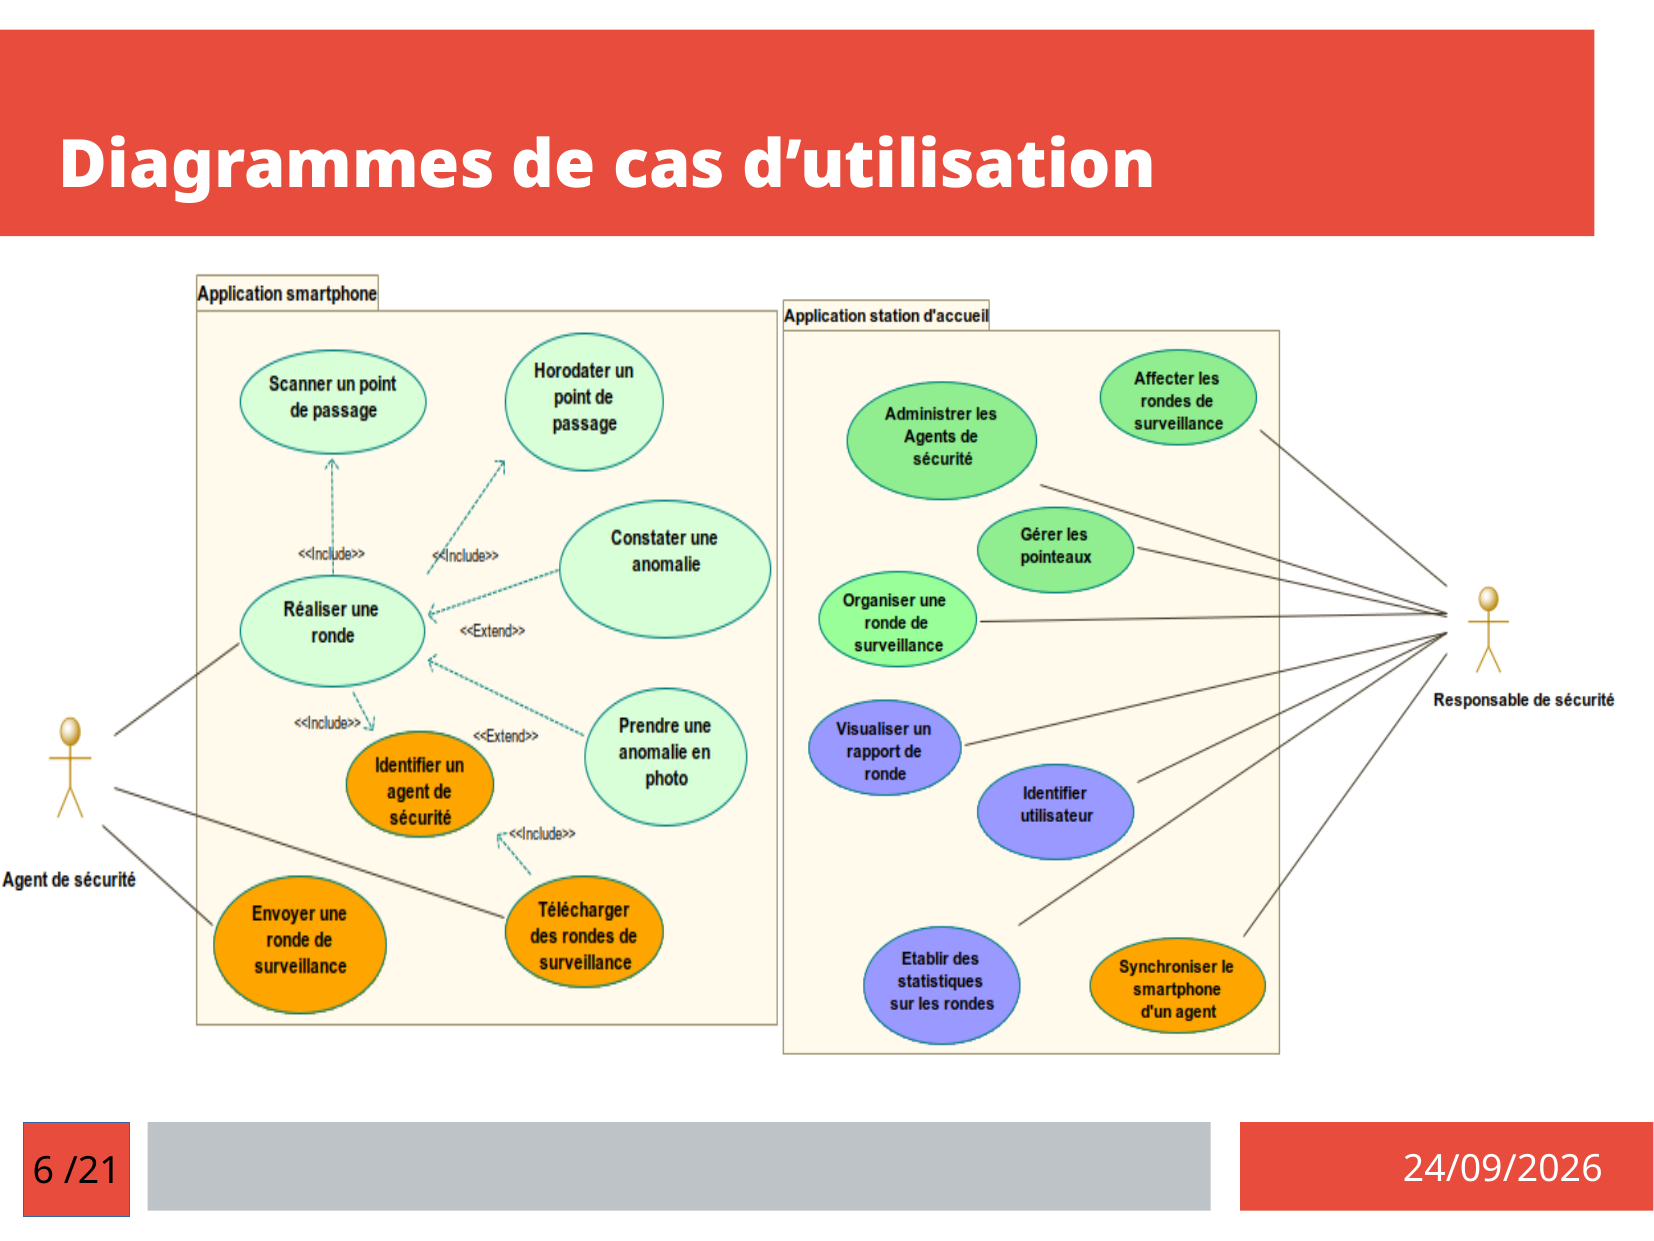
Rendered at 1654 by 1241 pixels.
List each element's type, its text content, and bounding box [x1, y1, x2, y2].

text_box 27/01/2020 [1388, 1133, 1634, 1196]
picture [0, 271, 1619, 1064]
text_box <numéro> /21 [23, 1122, 130, 1217]
title Diagrammes de cas d’utilisation [59, 59, 1595, 207]
